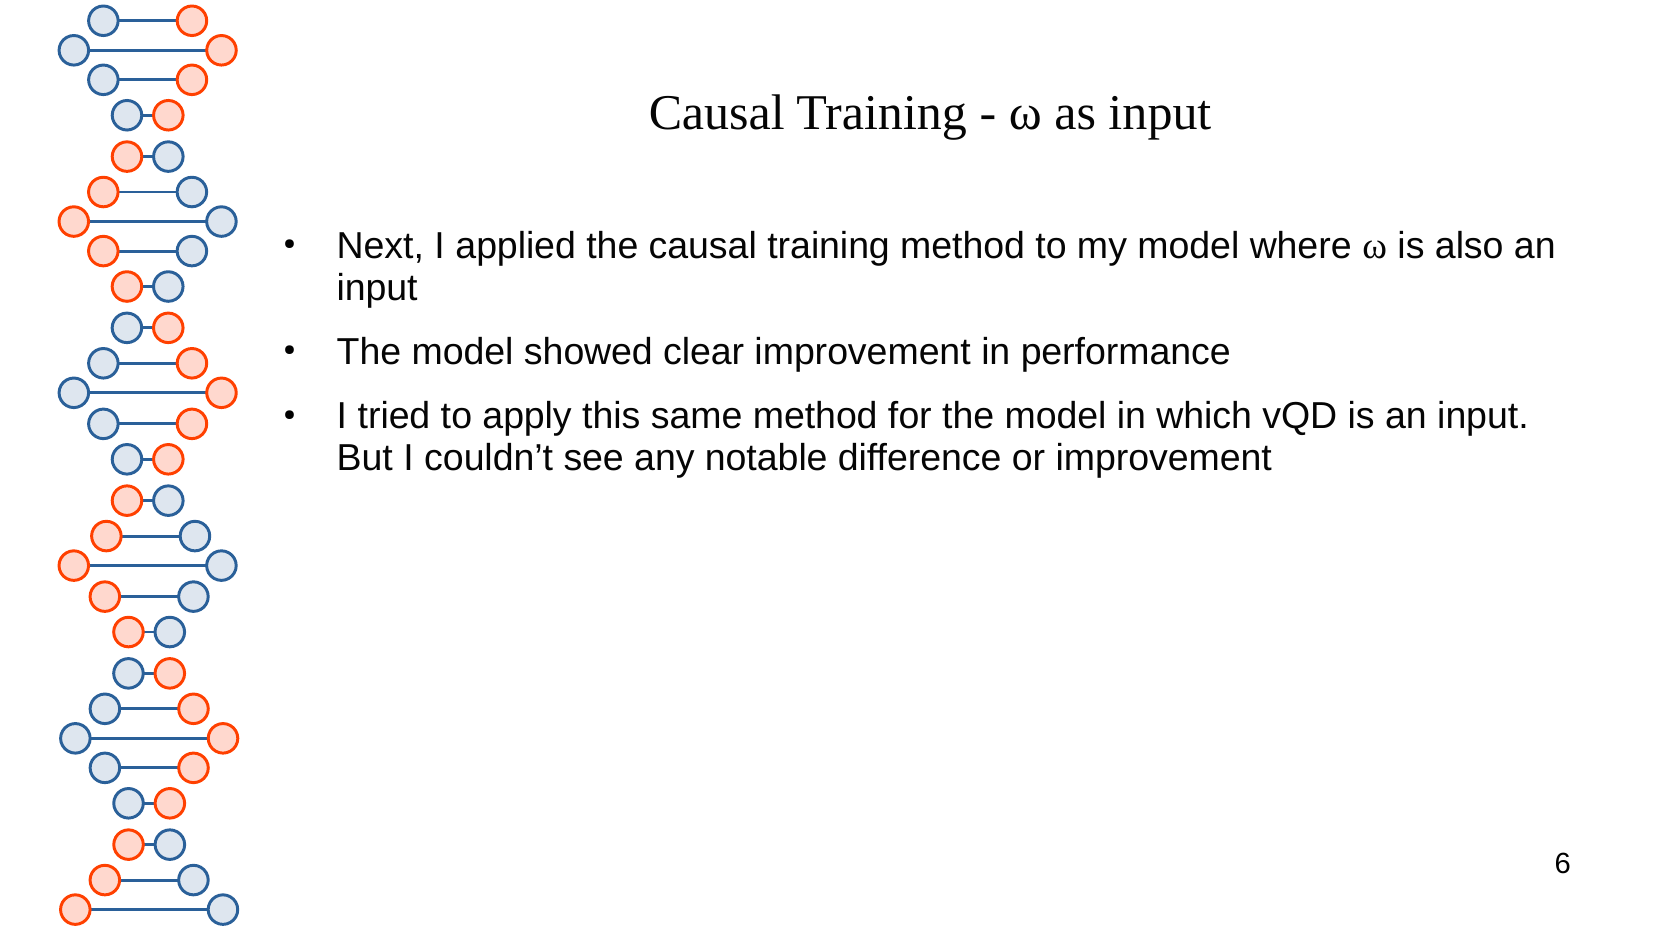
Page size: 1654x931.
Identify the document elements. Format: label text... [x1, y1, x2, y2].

title Causal Training - ω as input [265, 35, 1595, 189]
list Next, I applied the causal training method to my model where ω is also an input The model showed clear improvement in performance I tried to apply this same method for the model in which vQD is an input. But I couldn’t see any notable difference or improvement [265, 224, 1595, 764]
